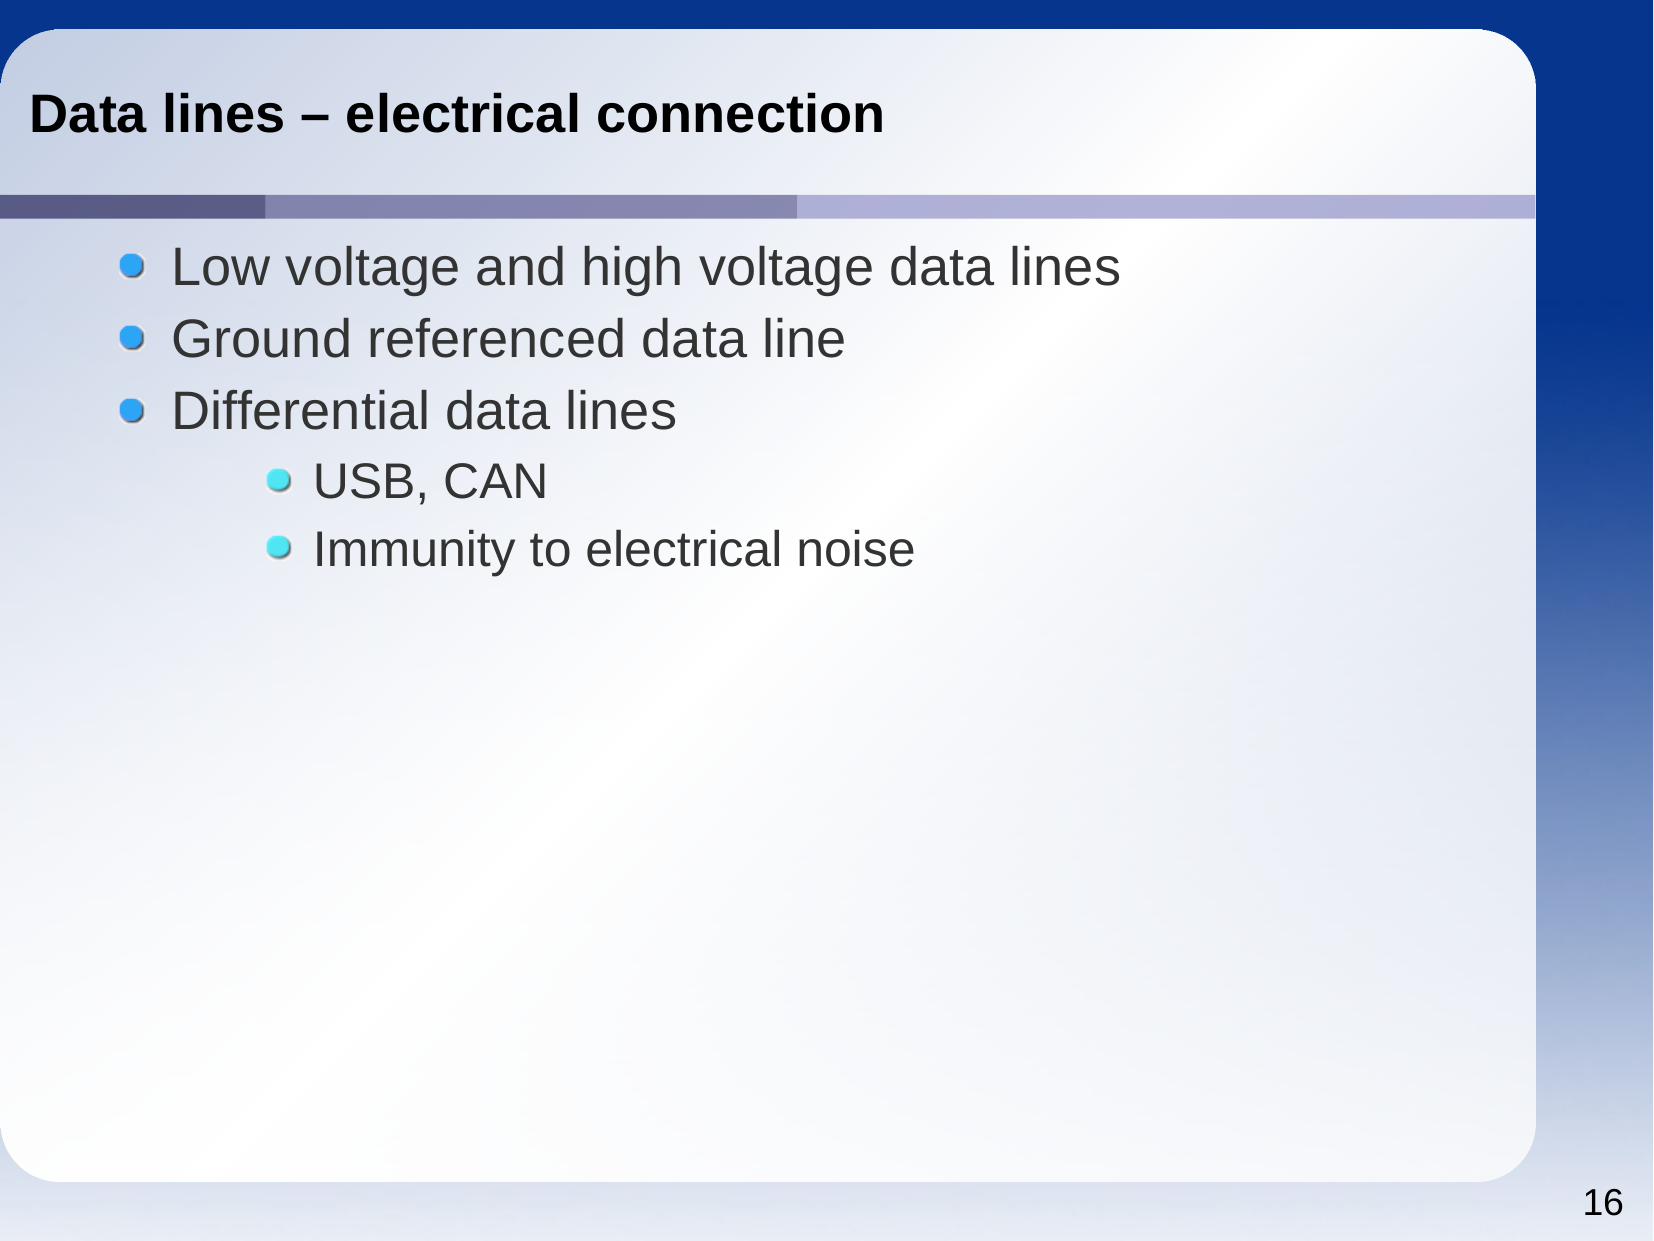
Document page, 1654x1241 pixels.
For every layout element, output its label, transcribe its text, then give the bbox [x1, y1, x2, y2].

list Low voltage and high voltage data lines Ground referenced data line Differential data lines USB, CAN Immunity to electrical noise [29, 236, 1506, 1152]
picture [0, 0, 1654, 1241]
title Data lines – electrical connection [29, 49, 1506, 178]
